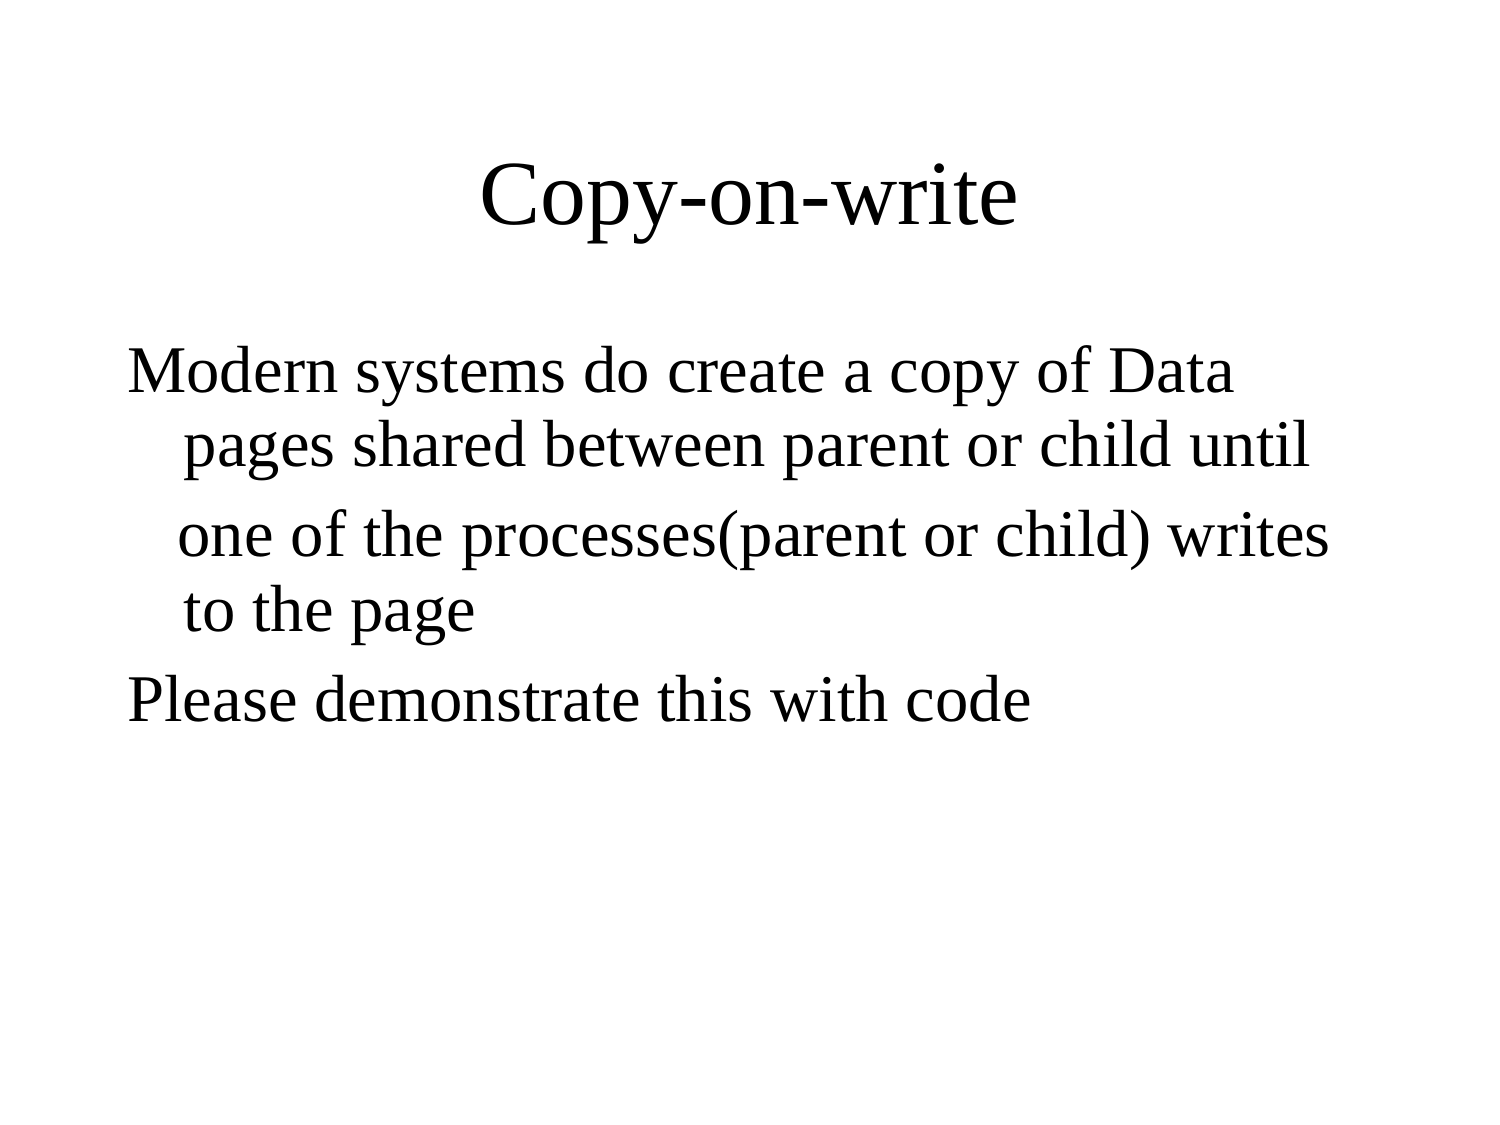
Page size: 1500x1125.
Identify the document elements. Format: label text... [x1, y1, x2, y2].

list Modern systems do create a copy of Data pages shared between parent or child until one of the processes(parent or child) writes to the page Please demonstrate this with code [112, 324, 1388, 1001]
title Copy-on-write [112, 99, 1388, 288]
